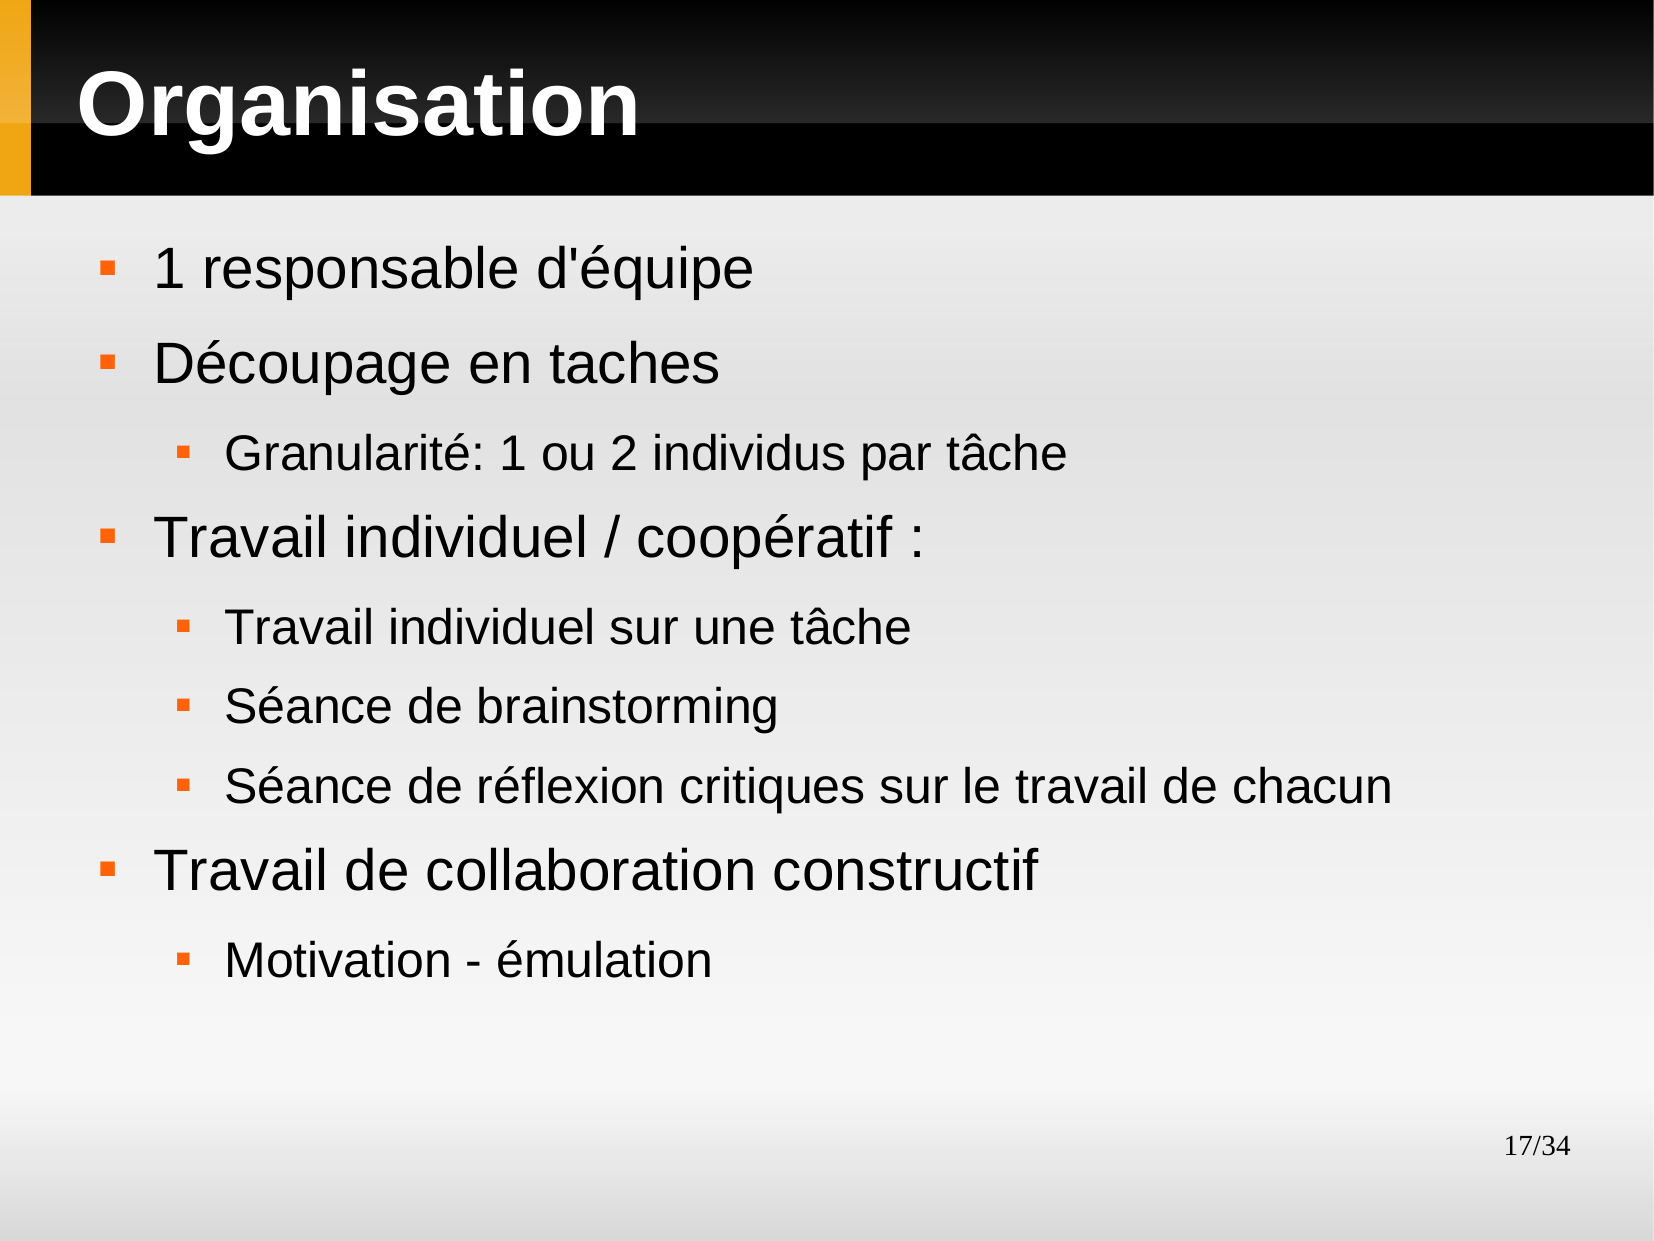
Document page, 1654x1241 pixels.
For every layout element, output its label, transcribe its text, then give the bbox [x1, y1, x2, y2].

title Organisation [76, 0, 1565, 208]
list 1 responsable d'équipe Découpage en taches Granularité: 1 ou 2 individus par tâche Travail individuel / coopératif : Travail individuel sur une tâche Séance de brainstorming Séance de réflexion critiques sur le travail de chacun Travail de collaboration constructif Motivation - émulation [82, 236, 1571, 1109]
picture [0, 0, 1654, 1241]
